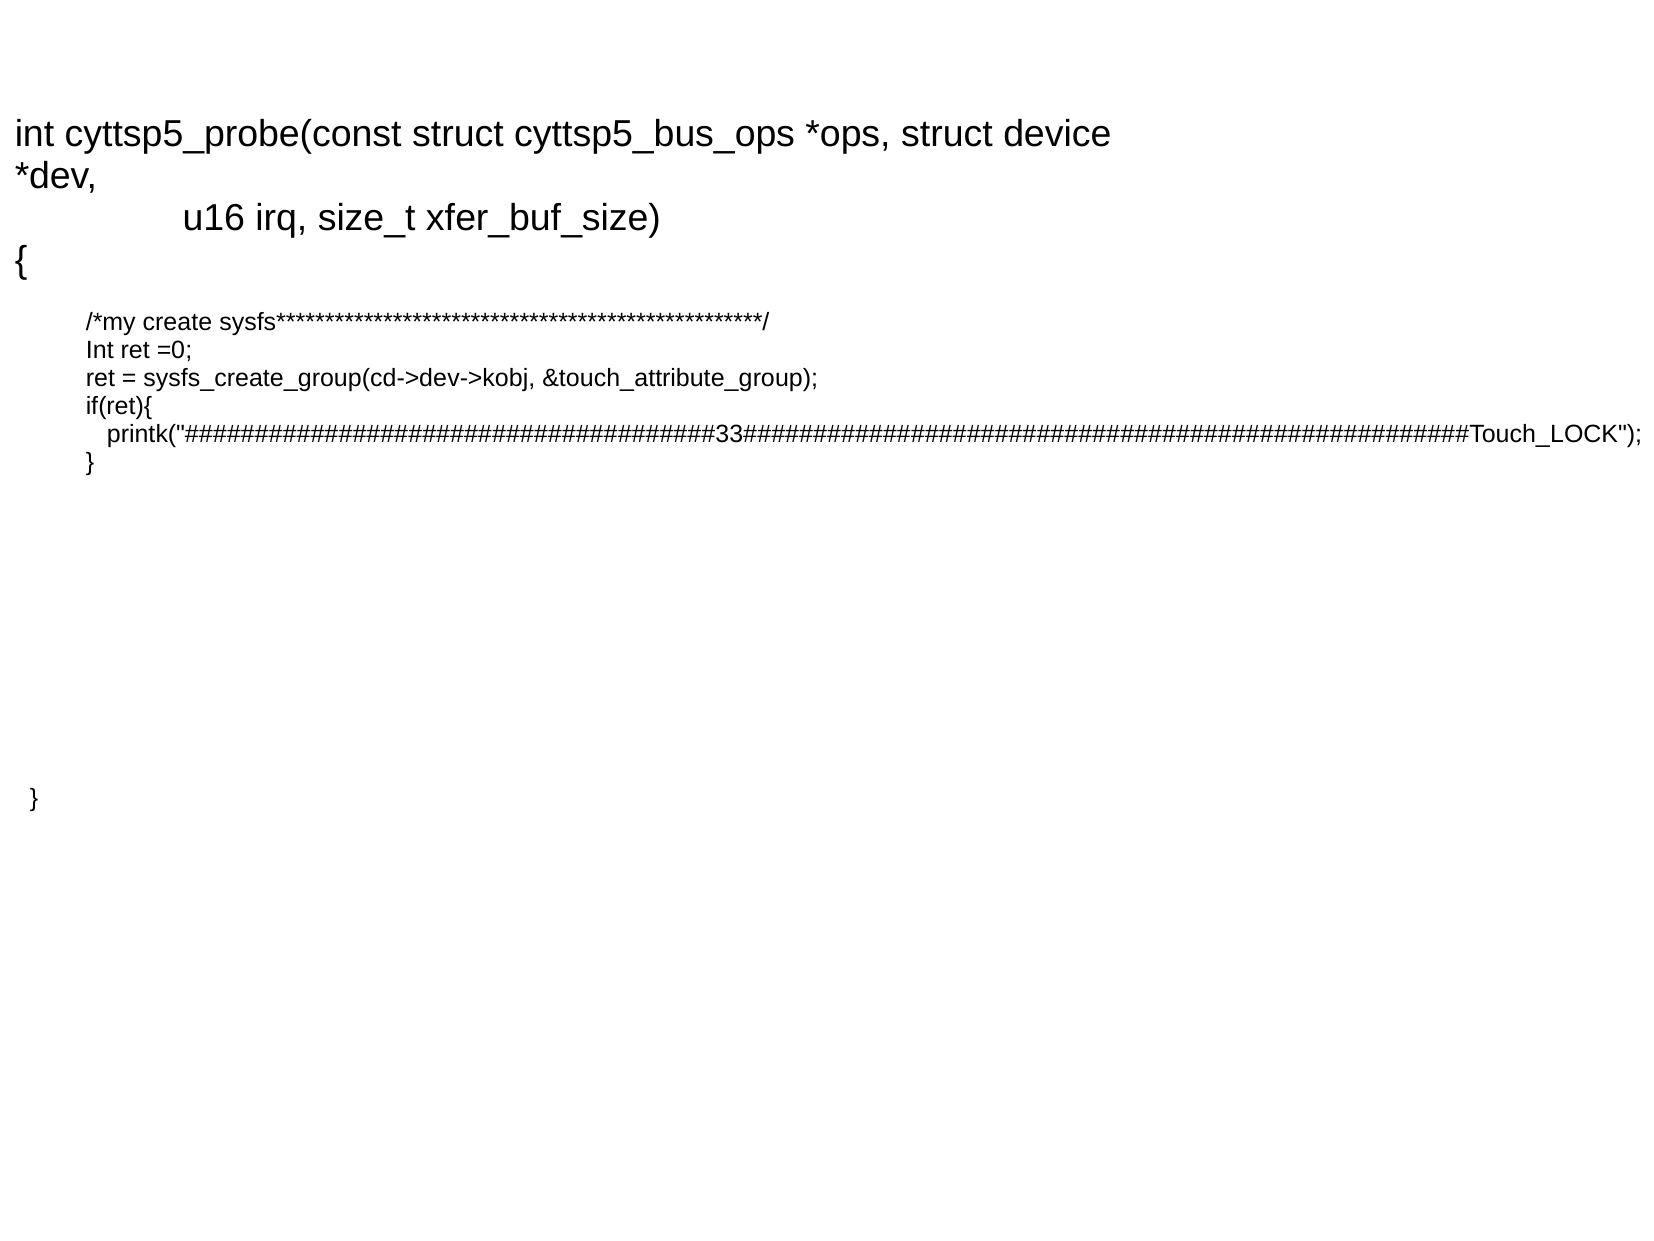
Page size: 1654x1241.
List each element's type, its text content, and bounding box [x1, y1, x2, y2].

text_box int cyttsp5_probe(const struct cyttsp5_bus_ops *ops, struct device *dev, u16 irq, size_t xfer_buf_size) { [0, 105, 1220, 246]
text_box /*my create sysfs**************************************************/ Int ret =0; ret = sysfs_create_group(cd->dev->kobj, &touch_attribute_group); if(ret){ printk("######################################33####################################################Touch_LOCK"); } } [15, 300, 1654, 1155]
